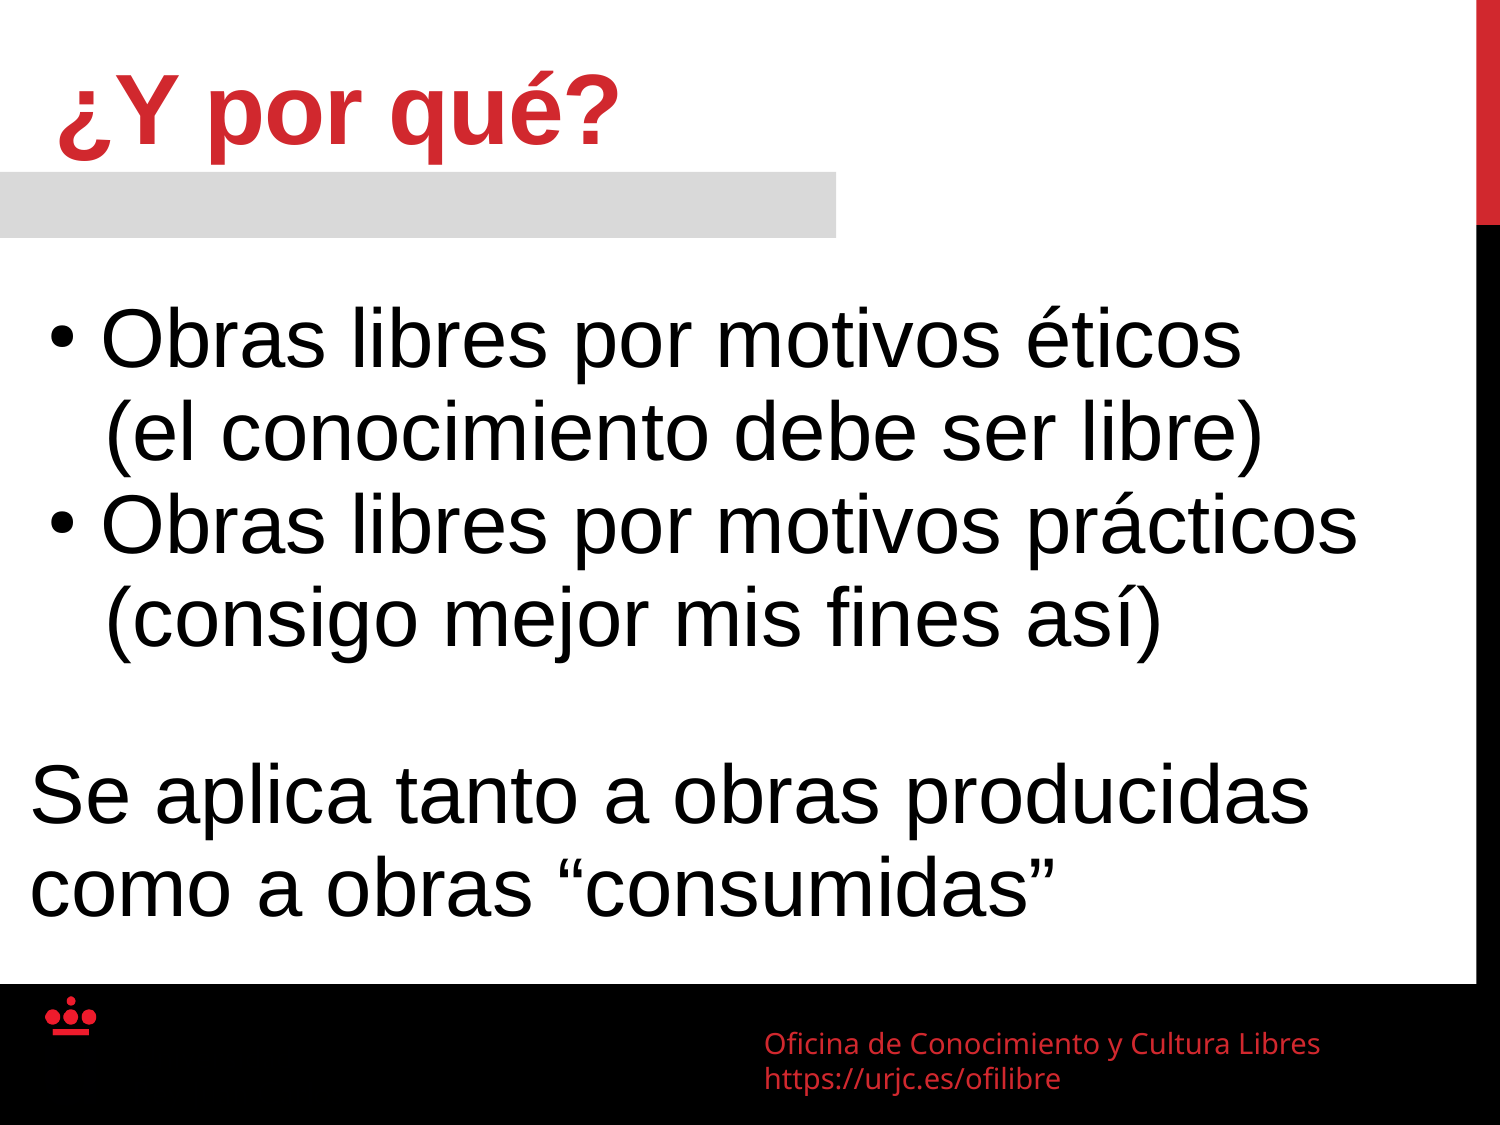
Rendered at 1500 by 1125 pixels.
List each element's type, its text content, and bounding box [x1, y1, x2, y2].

picture [45, 996, 341, 1111]
title [75, 172, 1026, 250]
text_box Oficina de Conocimiento y Cultura Libres https://urjc.es/ofilibre [748, 1017, 1500, 1125]
text_box [0, 984, 1500, 1125]
text_box [0, 171, 837, 238]
text_box Obras libres por motivos éticos (el conocimiento debe ser libre) Obras libres por motivos prácticos (consigo mejor mis fines así) Se aplica tanto a obras producidas como a obras “consumidas” [15, 285, 1426, 961]
text_box ¿Y por qué? [39, 24, 1366, 172]
